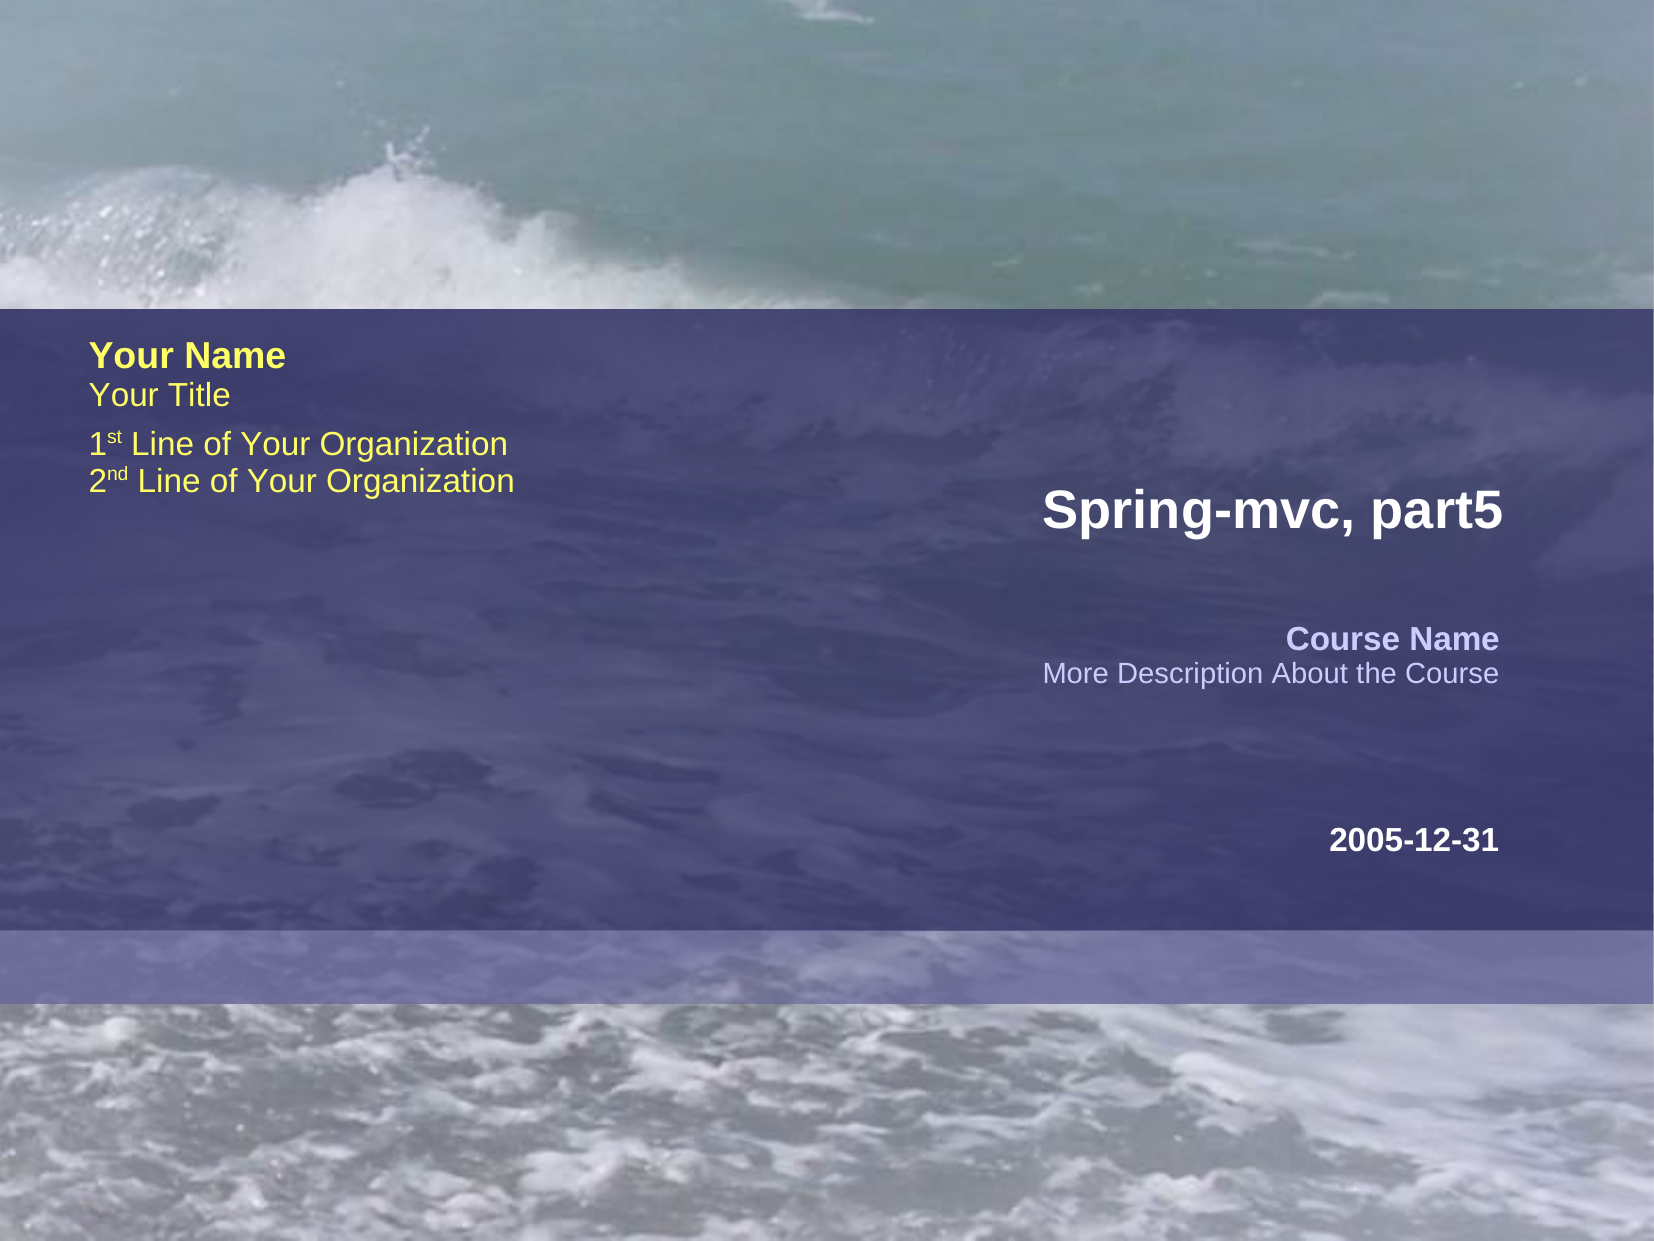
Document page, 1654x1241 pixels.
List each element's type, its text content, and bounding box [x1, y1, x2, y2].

title Spring-mvc, part5 [708, 442, 1504, 577]
